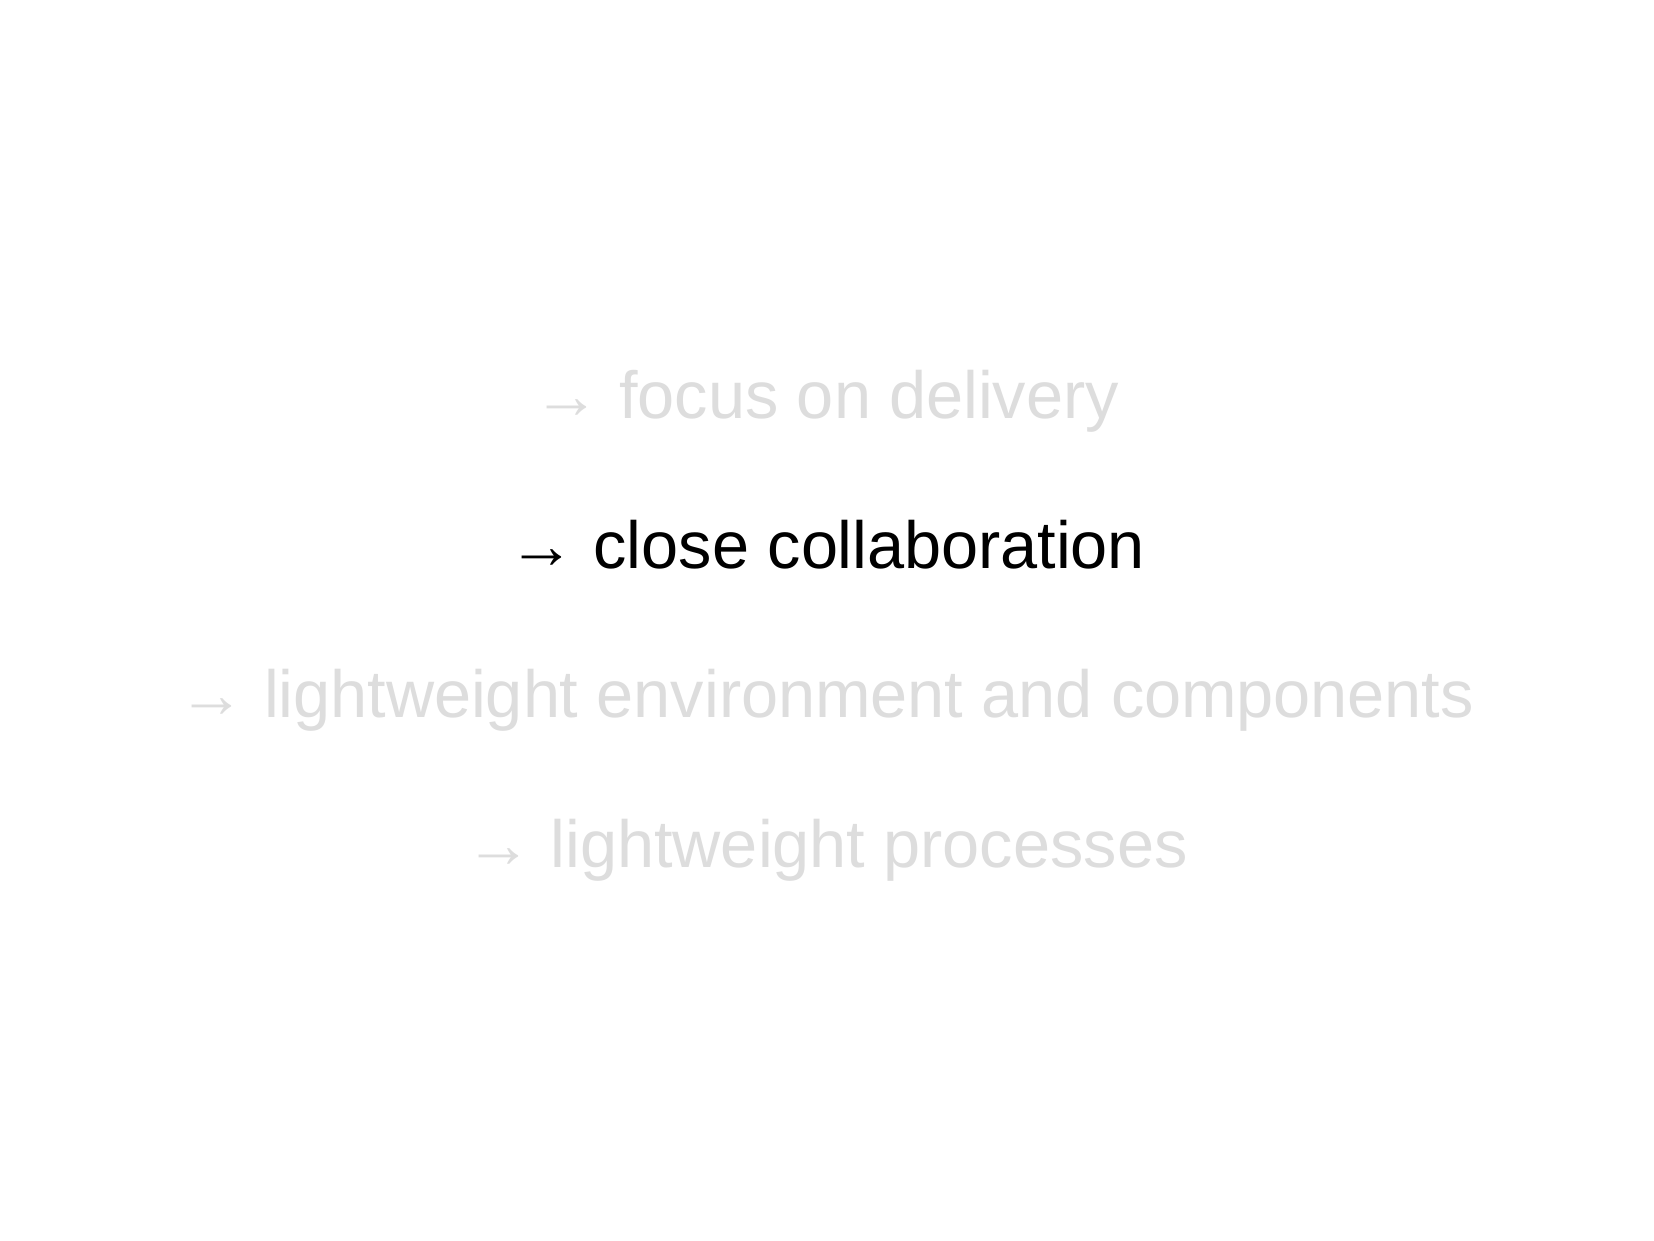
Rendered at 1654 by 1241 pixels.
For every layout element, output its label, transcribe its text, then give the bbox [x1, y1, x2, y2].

subtitle → focus on delivery → close collaboration → lightweight environment and components → lightweight processes [82, 140, 1571, 1101]
